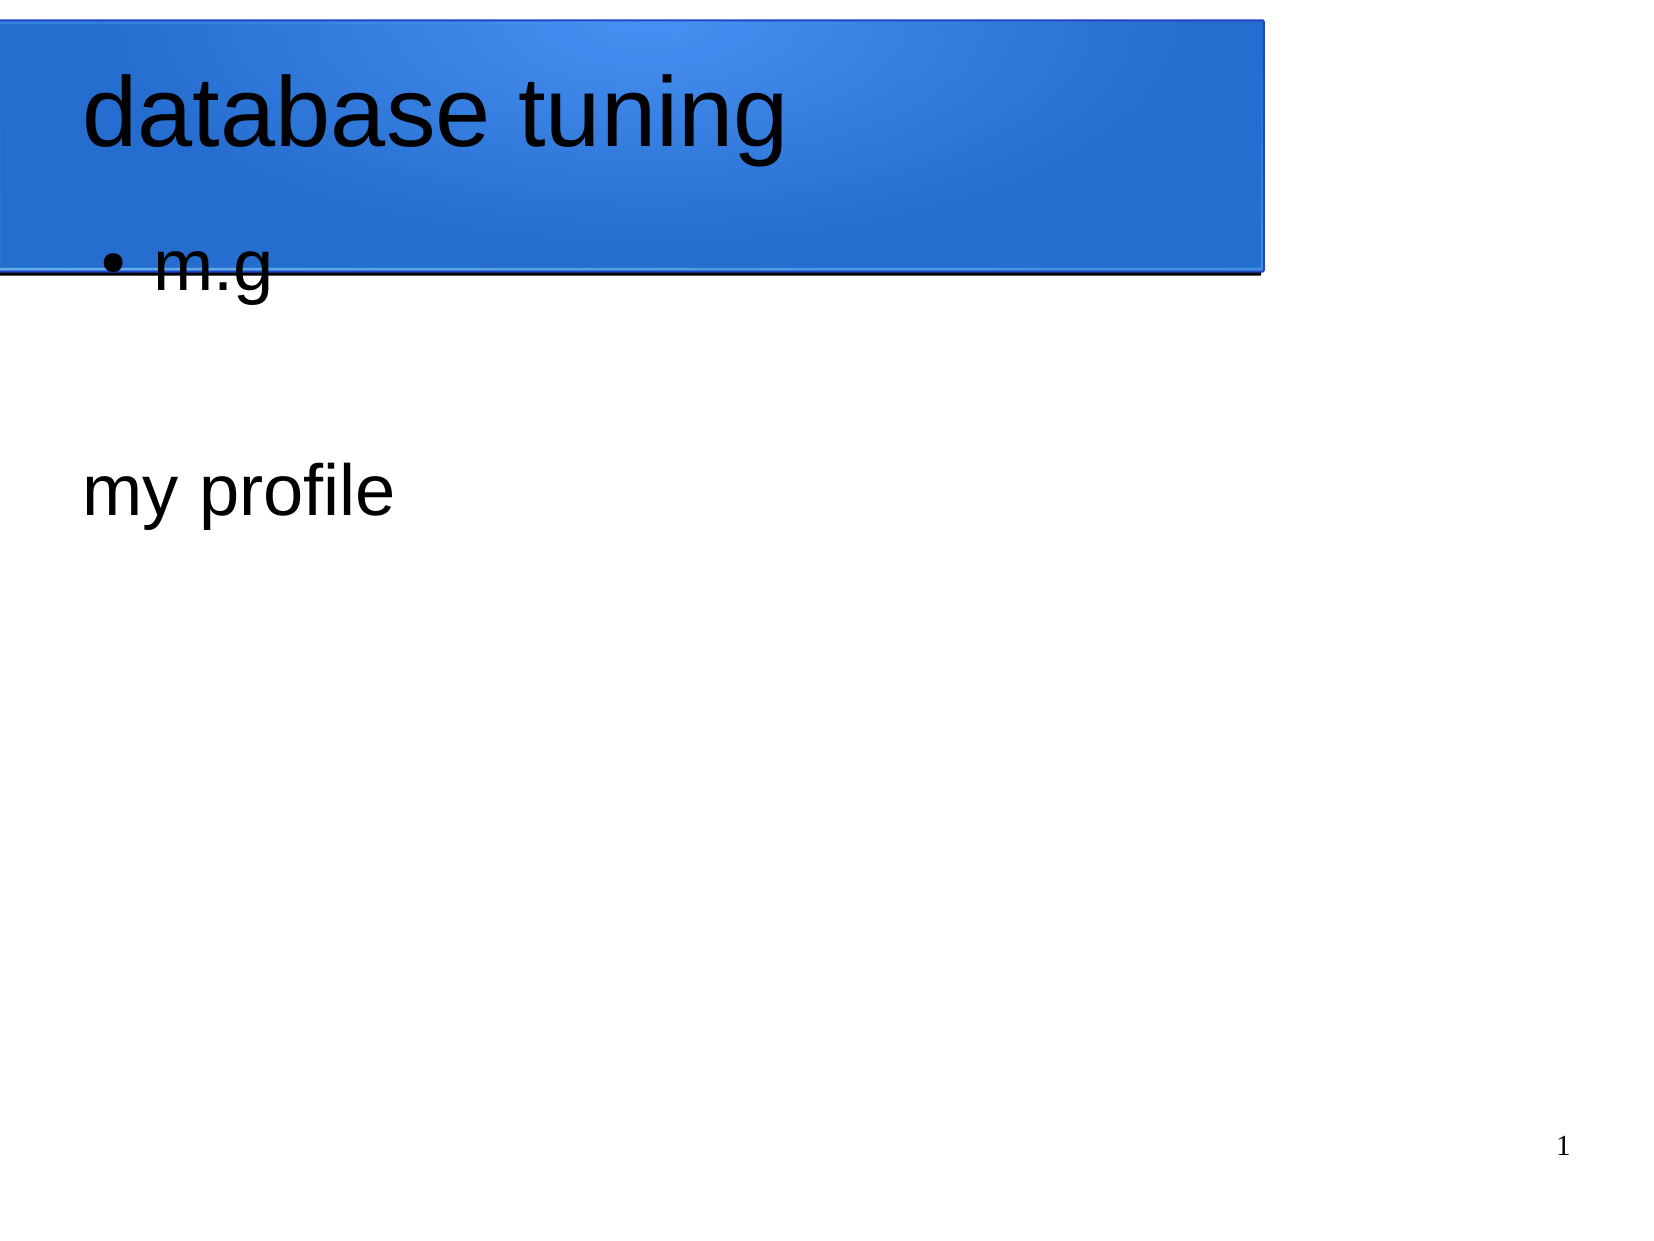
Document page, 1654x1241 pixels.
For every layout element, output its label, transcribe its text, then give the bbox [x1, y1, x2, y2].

title database tuning [82, 35, 1235, 189]
list m.g my profile [82, 224, 1571, 764]
